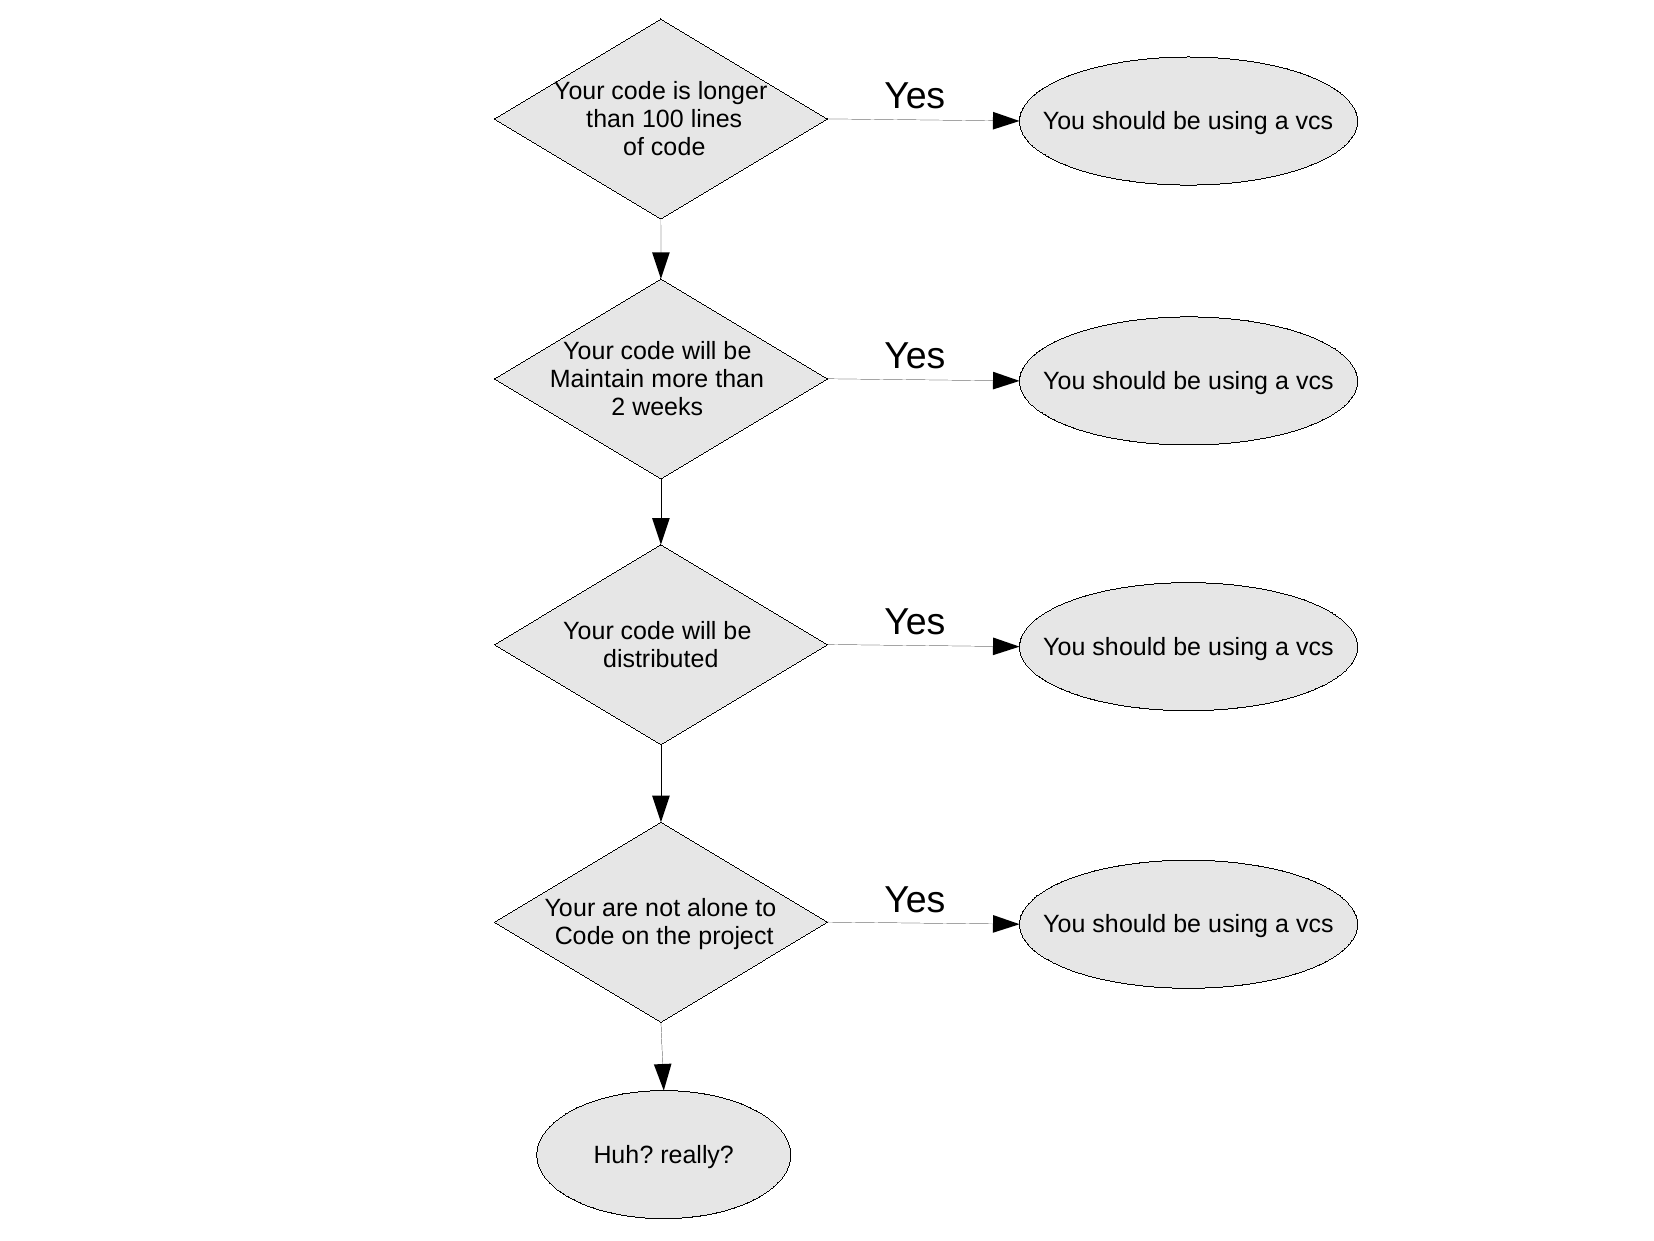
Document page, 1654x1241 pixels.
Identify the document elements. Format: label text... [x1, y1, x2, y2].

text_box Your code is longer than 100 lines of code [494, 18, 828, 219]
text_box Huh? really? [536, 1090, 791, 1219]
text_box Yes [869, 67, 961, 125]
text_box You should be using a vcs [1019, 860, 1358, 989]
text_box Your code will be Maintain more than 2 weeks [494, 279, 828, 479]
text_box Your code will be distributed [494, 545, 827, 745]
text_box You should be using a vcs [1019, 316, 1358, 445]
text_box Yes [869, 870, 961, 928]
text_box Yes [869, 593, 961, 651]
text_box Yes [869, 327, 961, 385]
text_box You should be using a vcs [1019, 582, 1358, 711]
text_box You should be using a vcs [1019, 56, 1358, 186]
text_box Your are not alone to Code on the project [494, 822, 827, 1022]
